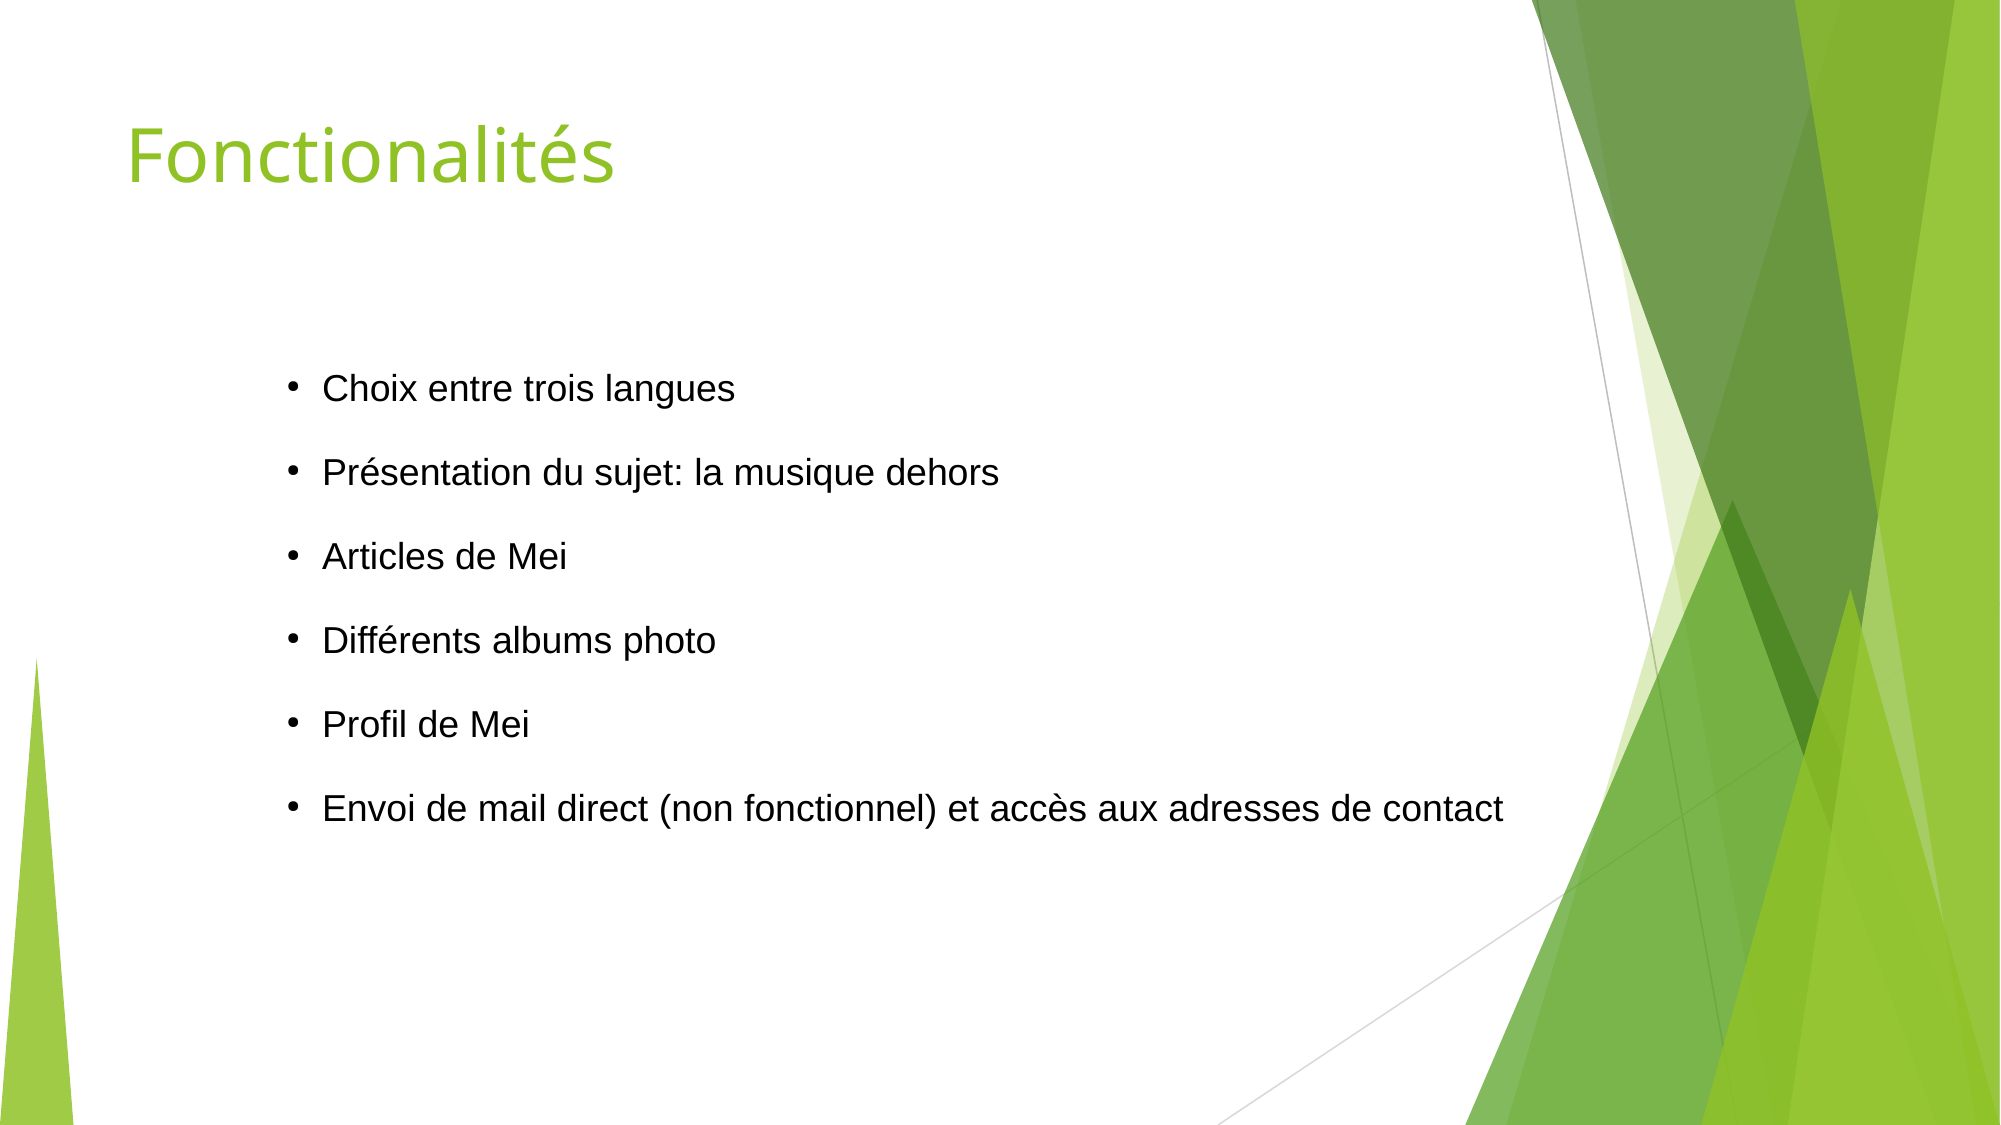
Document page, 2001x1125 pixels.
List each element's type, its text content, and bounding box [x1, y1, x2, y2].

title Fonctionalités [111, 99, 1522, 317]
text_box Choix entre trois langues Présentation du sujet: la musique dehors Articles de Mei Différents albums photo Profil de Mei Envoi de mail direct (non fonctionnel) et accès aux adresses de contact [271, 359, 1519, 922]
